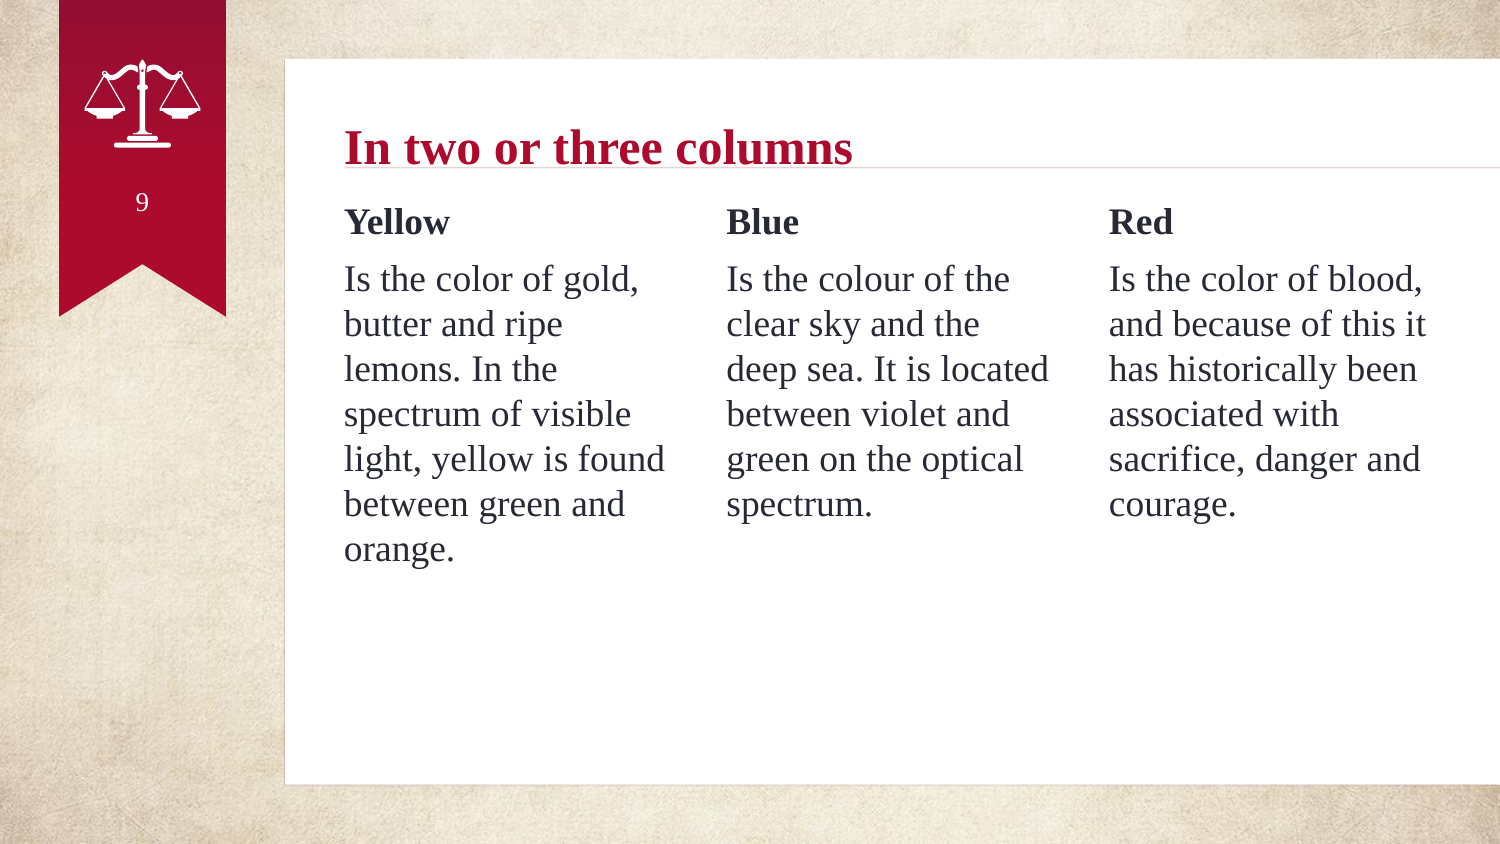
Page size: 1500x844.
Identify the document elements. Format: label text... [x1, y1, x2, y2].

title In two or three columns [343, 109, 1441, 175]
list Blue Is the colour of the clear sky and the deep sea. It is located between violet and green on the optical spectrum. [726, 196, 1059, 731]
picture [0, 0, 1500, 844]
list Red Is the color of blood, and because of this it has historically been associated with sacrifice, danger and courage. [1108, 196, 1441, 731]
list Yellow Is the color of gold, butter and ripe lemons. In the spectrum of visible light, yellow is found between green and orange. [343, 196, 677, 731]
slide_number <number> [58, 167, 226, 233]
